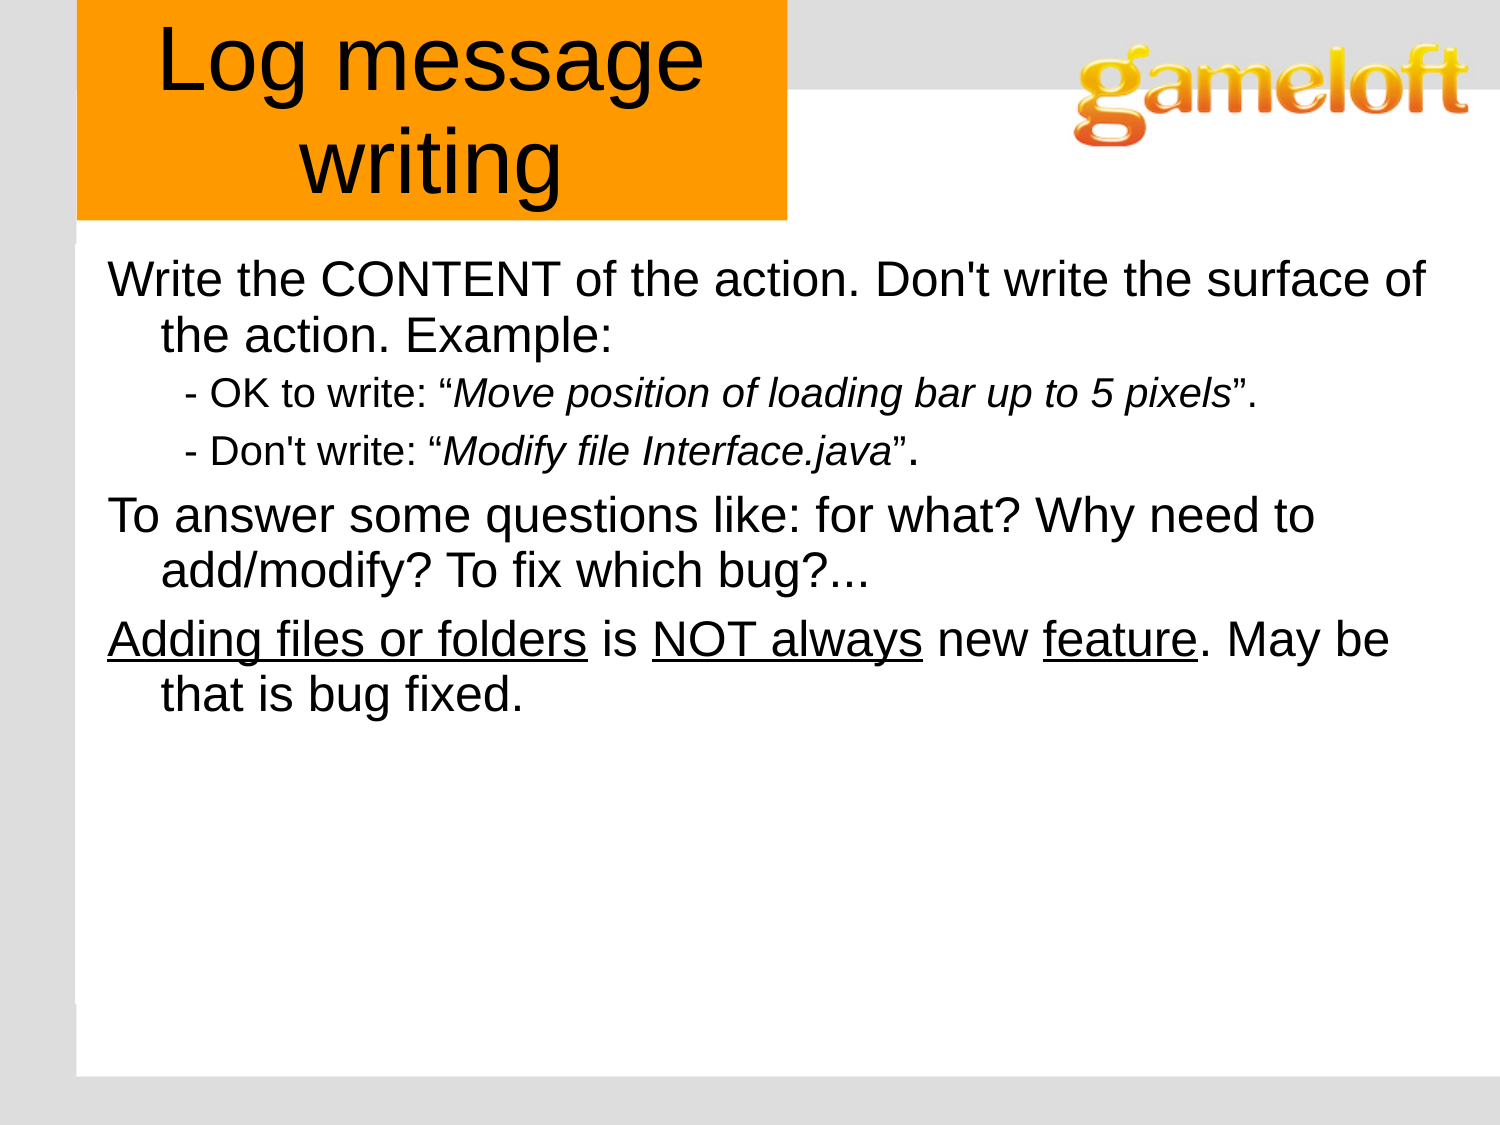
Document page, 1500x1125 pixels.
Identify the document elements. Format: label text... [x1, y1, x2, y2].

title Log message writing [76, 0, 788, 221]
picture [0, 0, 1500, 1125]
list Write the CONTENT of the action. Don't write the surface of the action. Example: - OK to write: “Move position of loading bar up to 5 pixels”. - Don't write: “Modify file Interface.java”. To answer some questions like: for what? Why need to add/modify? To fix which bug?... Adding files or folders is NOT always new feature. May be that is bug fixed. [75, 243, 1471, 1004]
